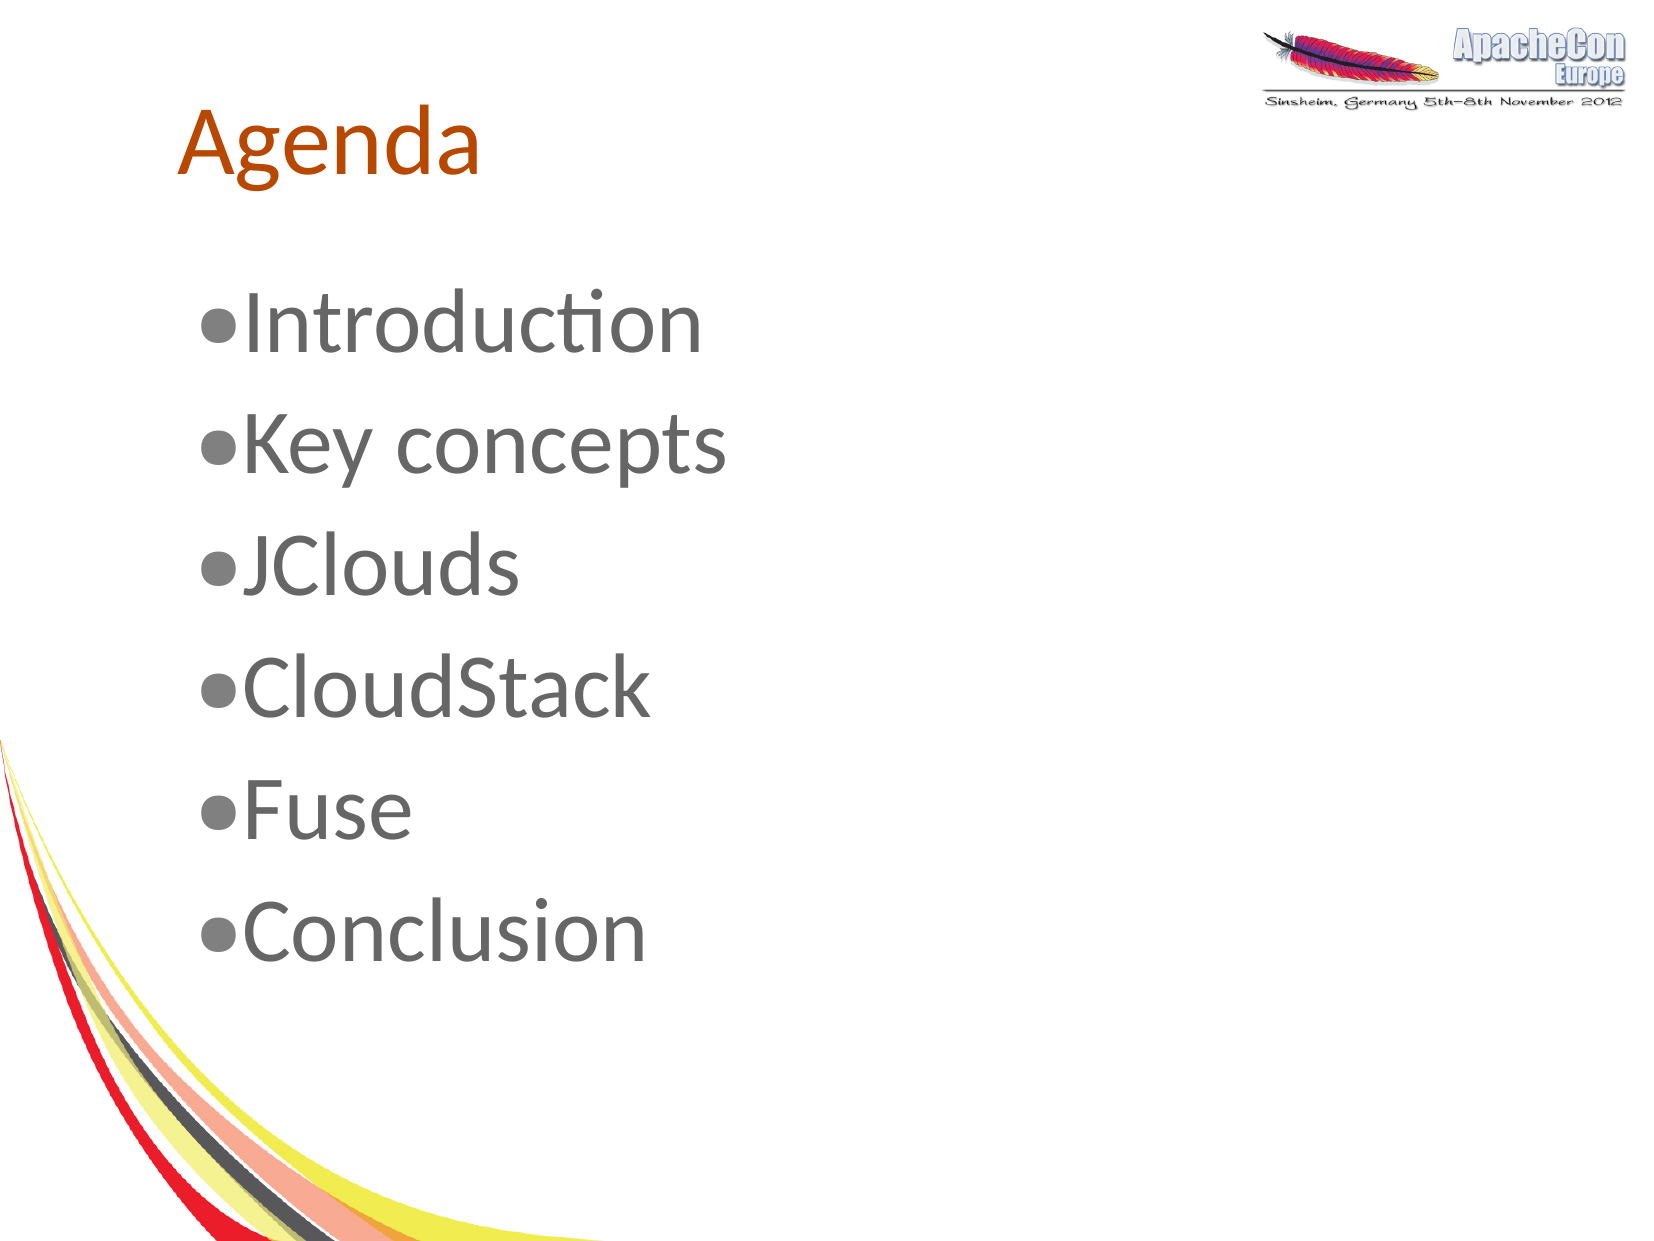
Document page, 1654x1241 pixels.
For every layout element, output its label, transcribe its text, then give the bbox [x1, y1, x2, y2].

title Agenda [177, 88, 1536, 211]
picture [0, 0, 1654, 1241]
list Introduction Key concepts JClouds CloudStack Fuse Conclusion [177, 283, 1536, 1104]
